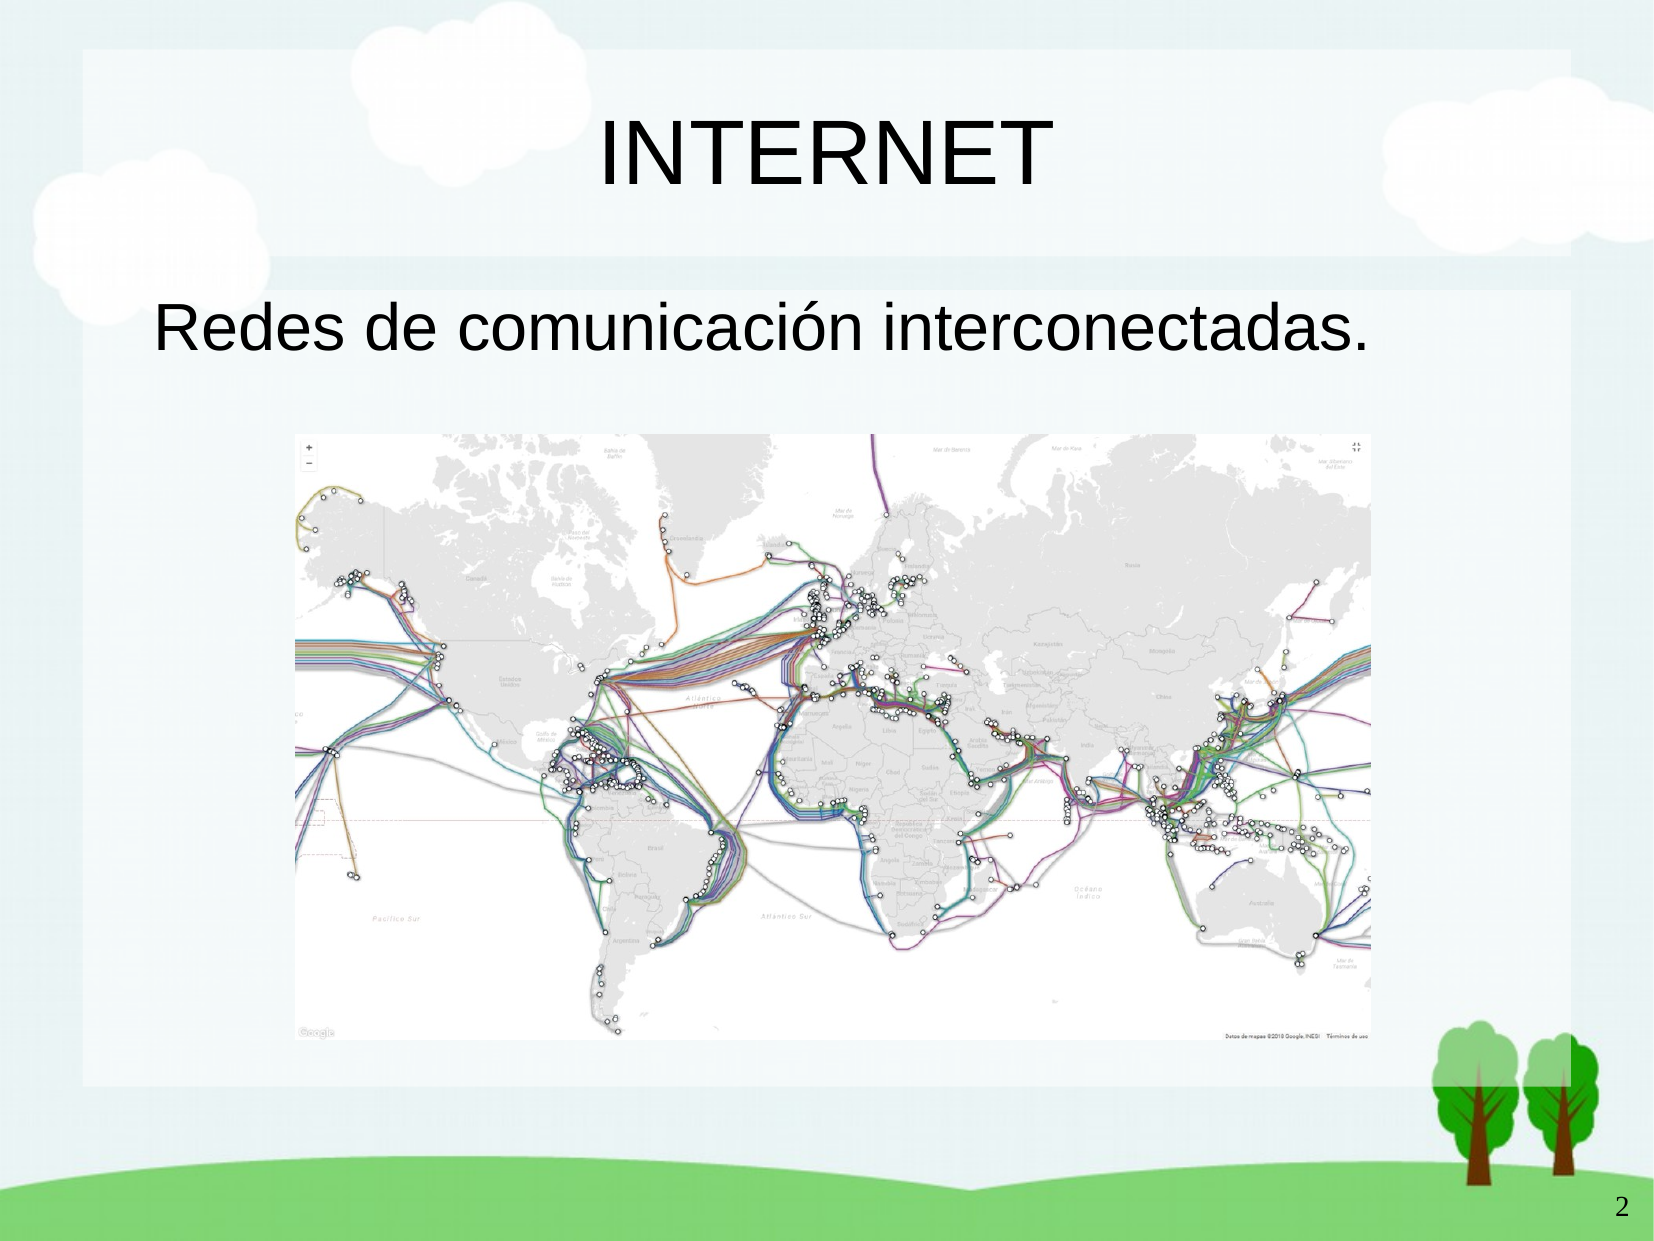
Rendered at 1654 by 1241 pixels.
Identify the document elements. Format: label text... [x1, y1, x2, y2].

list Redes de comunicación interconectadas. [82, 290, 1571, 1087]
picture [0, 0, 1654, 1241]
title INTERNET [82, 49, 1571, 257]
